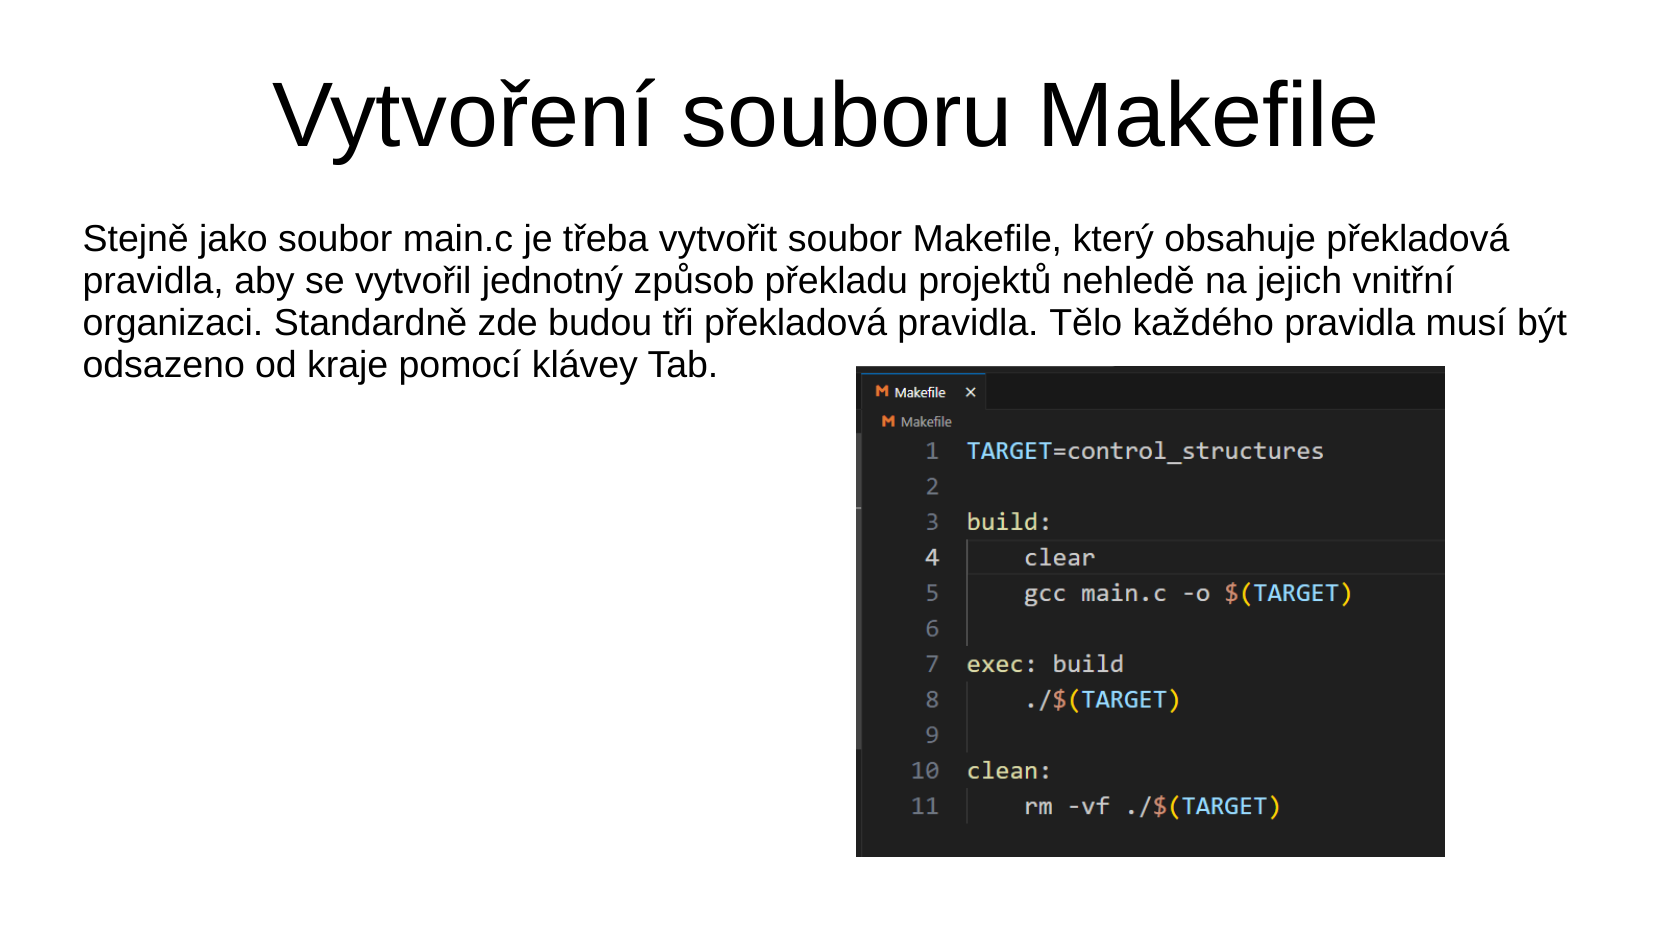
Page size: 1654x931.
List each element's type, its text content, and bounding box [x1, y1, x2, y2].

title Vytvoření souboru Makefile [82, 37, 1571, 193]
list Stejně jako soubor main.c je třeba vytvořit soubor Makefile, který obsahuje překladová pravidla, aby se vytvořil jednotný způsob překladu projektů nehledě na jejich vnitřní organizaci. Standardně zde budou tři překladová pravidla. Tělo každého pravidla musí být odsazeno od kraje pomocí klávey Tab. [82, 217, 1571, 758]
picture [856, 758, 1445, 857]
